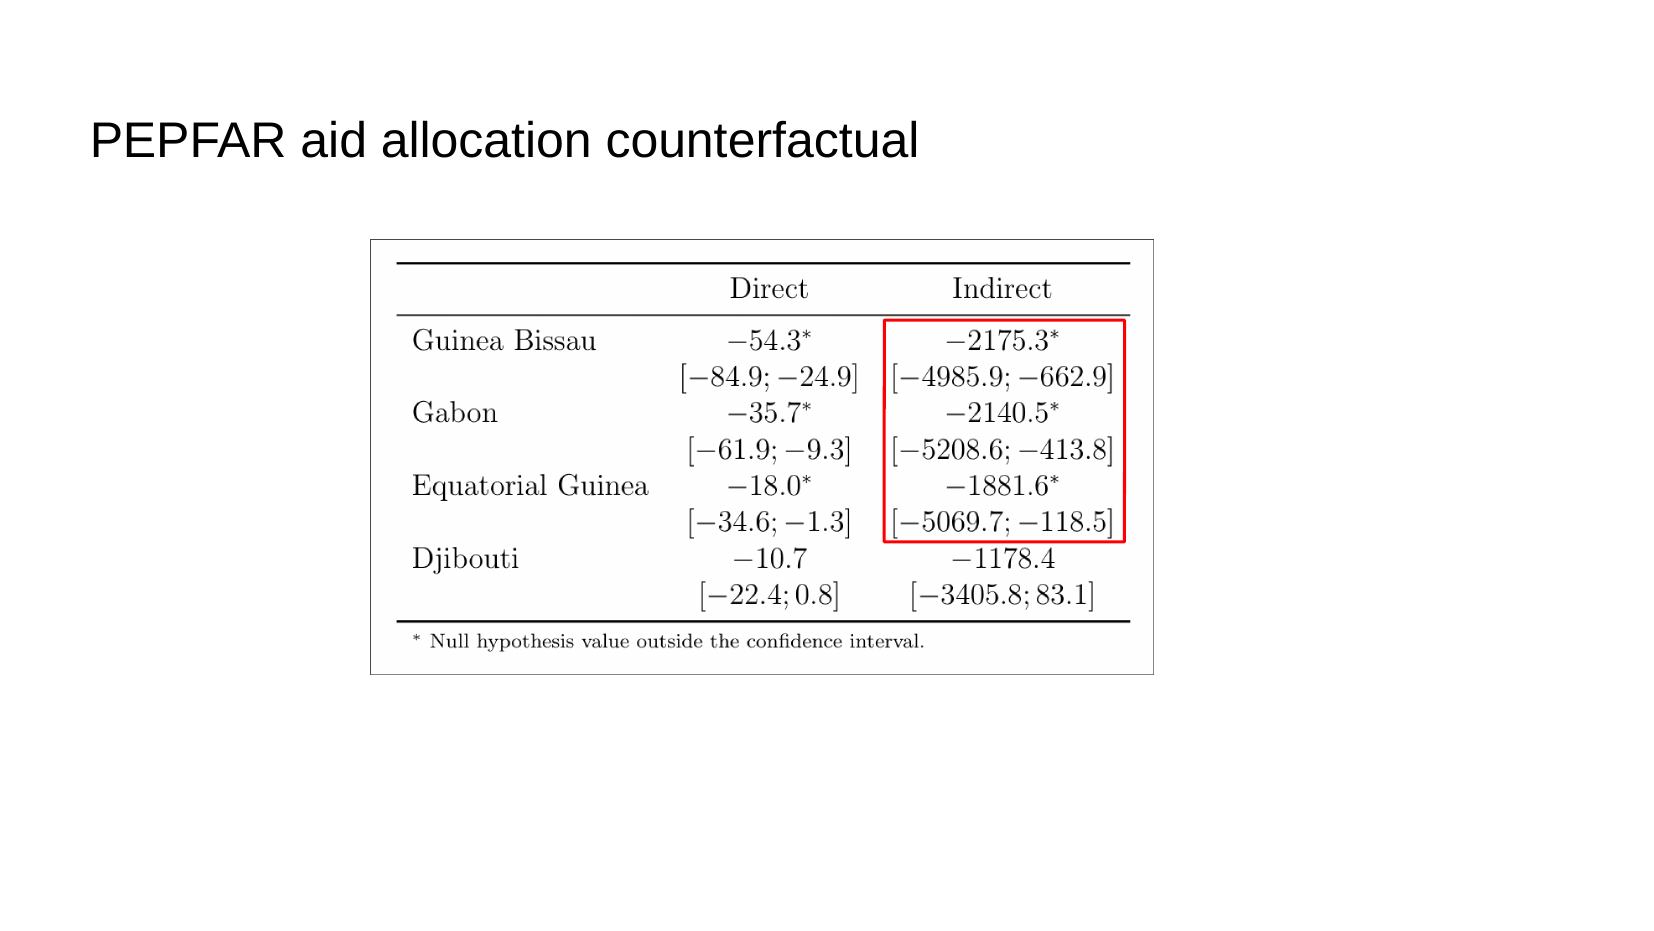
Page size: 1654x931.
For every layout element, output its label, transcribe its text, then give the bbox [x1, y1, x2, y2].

text_box PEPFAR aid allocation counterfactual [75, 104, 938, 188]
picture [370, 239, 1154, 676]
